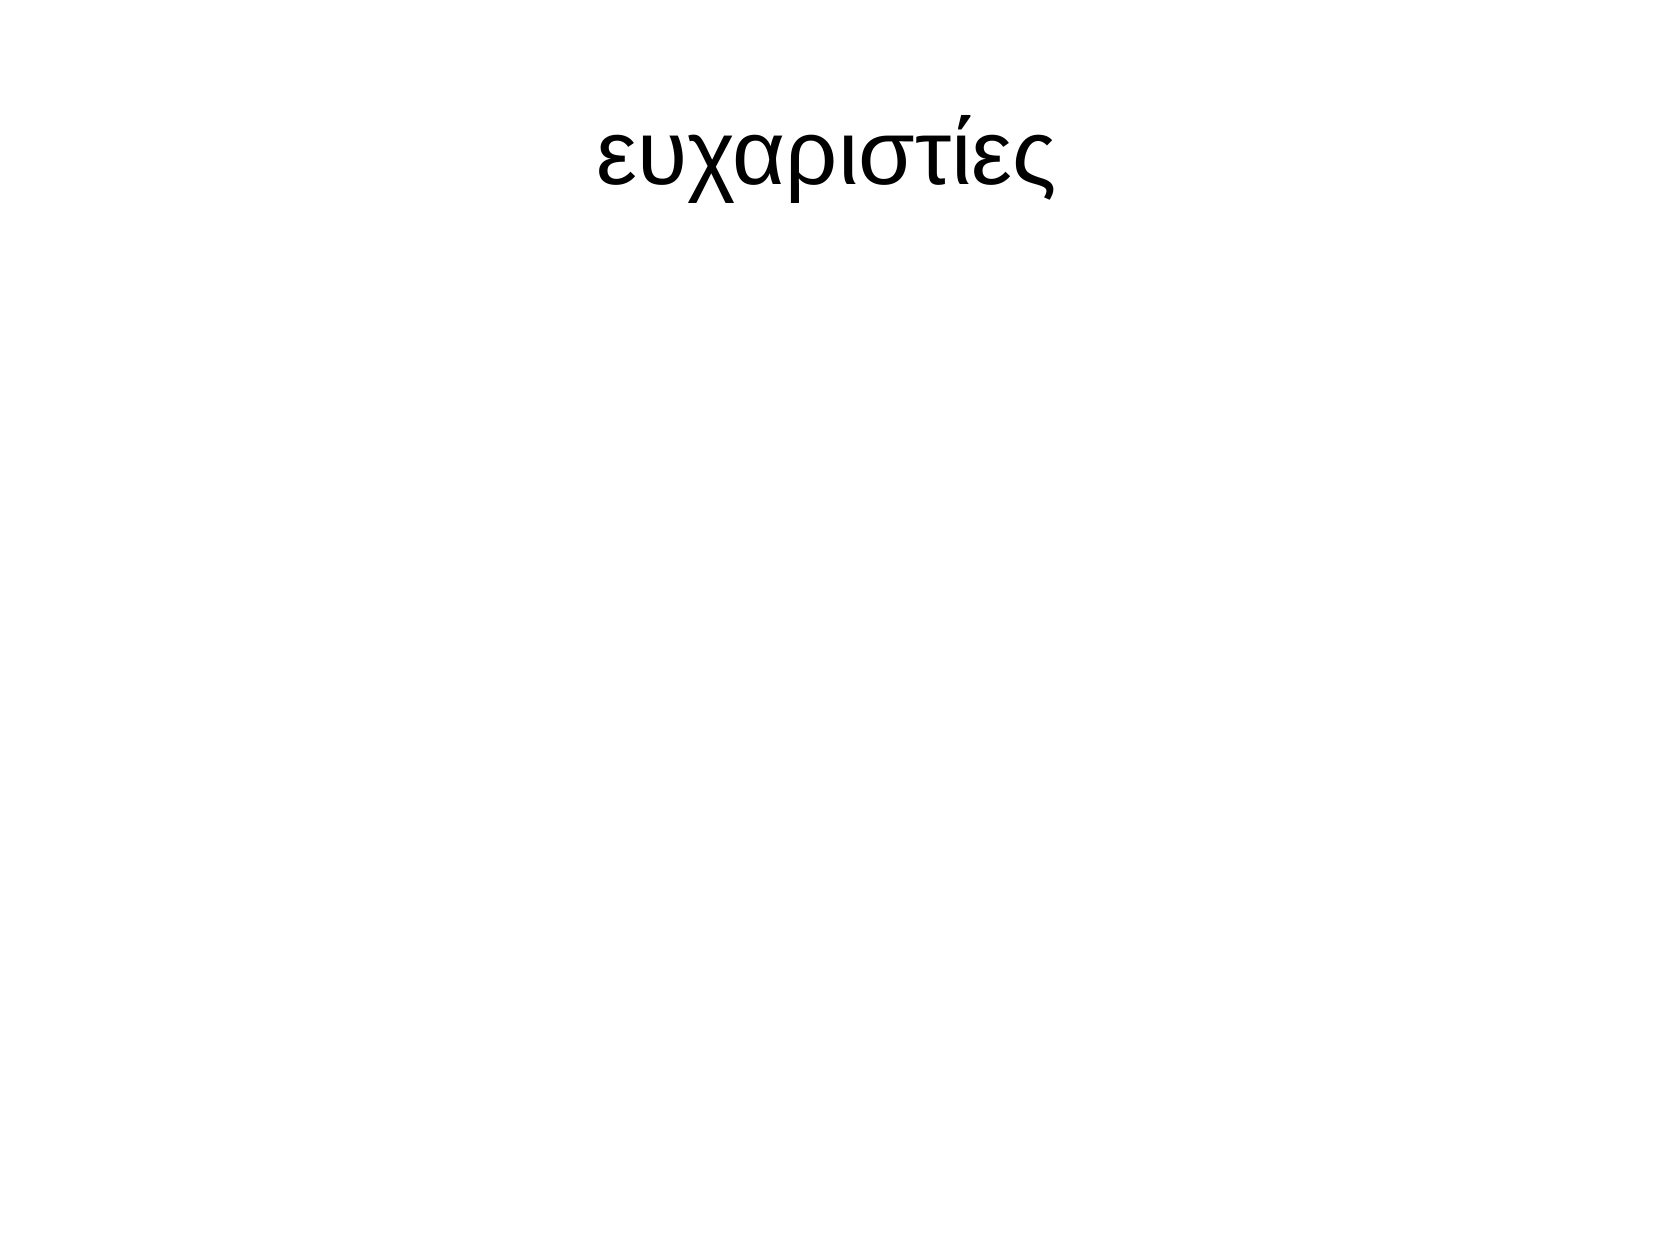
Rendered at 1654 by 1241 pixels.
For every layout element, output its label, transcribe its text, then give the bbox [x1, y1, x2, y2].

title ευχαριστίες [82, 49, 1571, 257]
